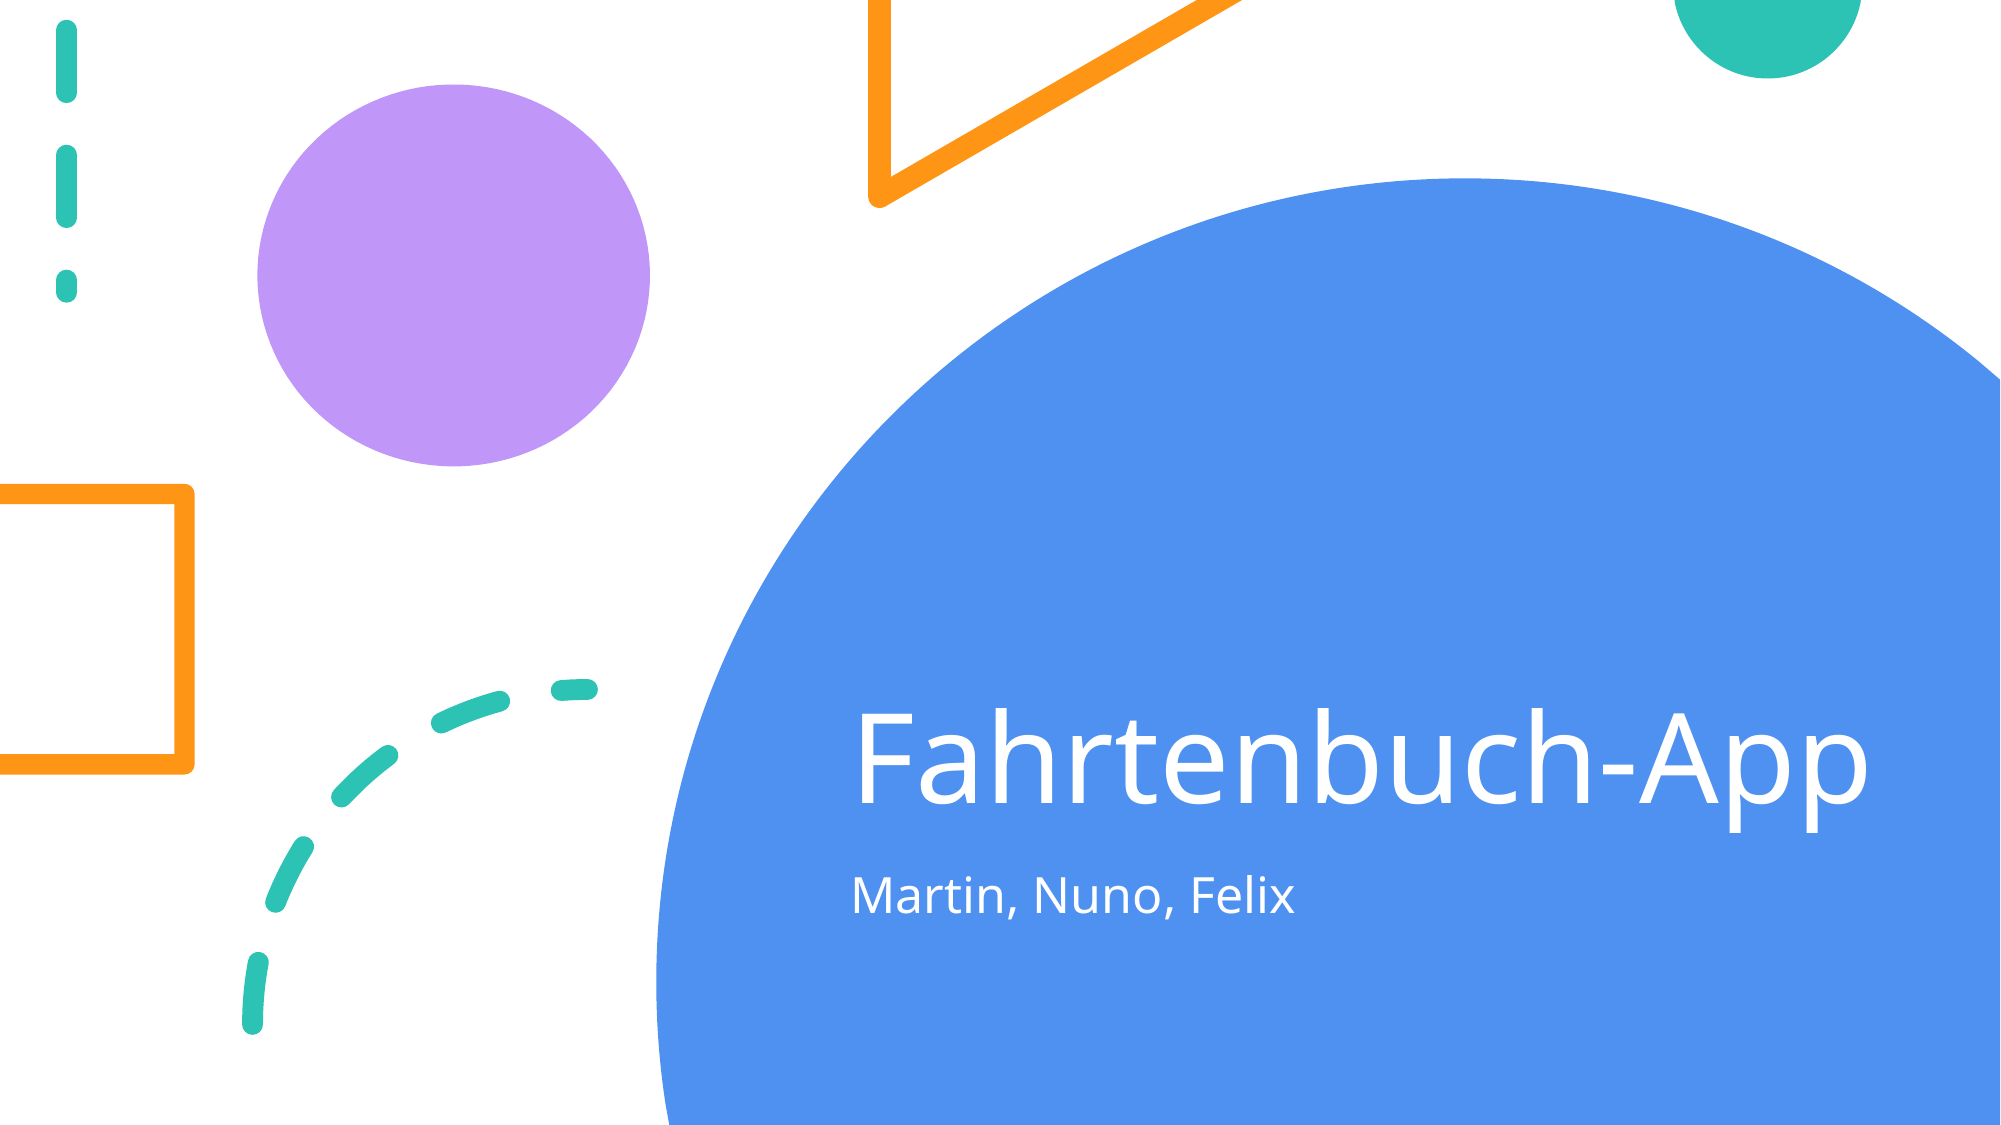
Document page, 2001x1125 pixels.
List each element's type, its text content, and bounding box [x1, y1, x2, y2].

subtitle Martin, Nuno, Felix [835, 856, 1917, 1021]
title Fahrtenbuch-App [835, 450, 1917, 842]
